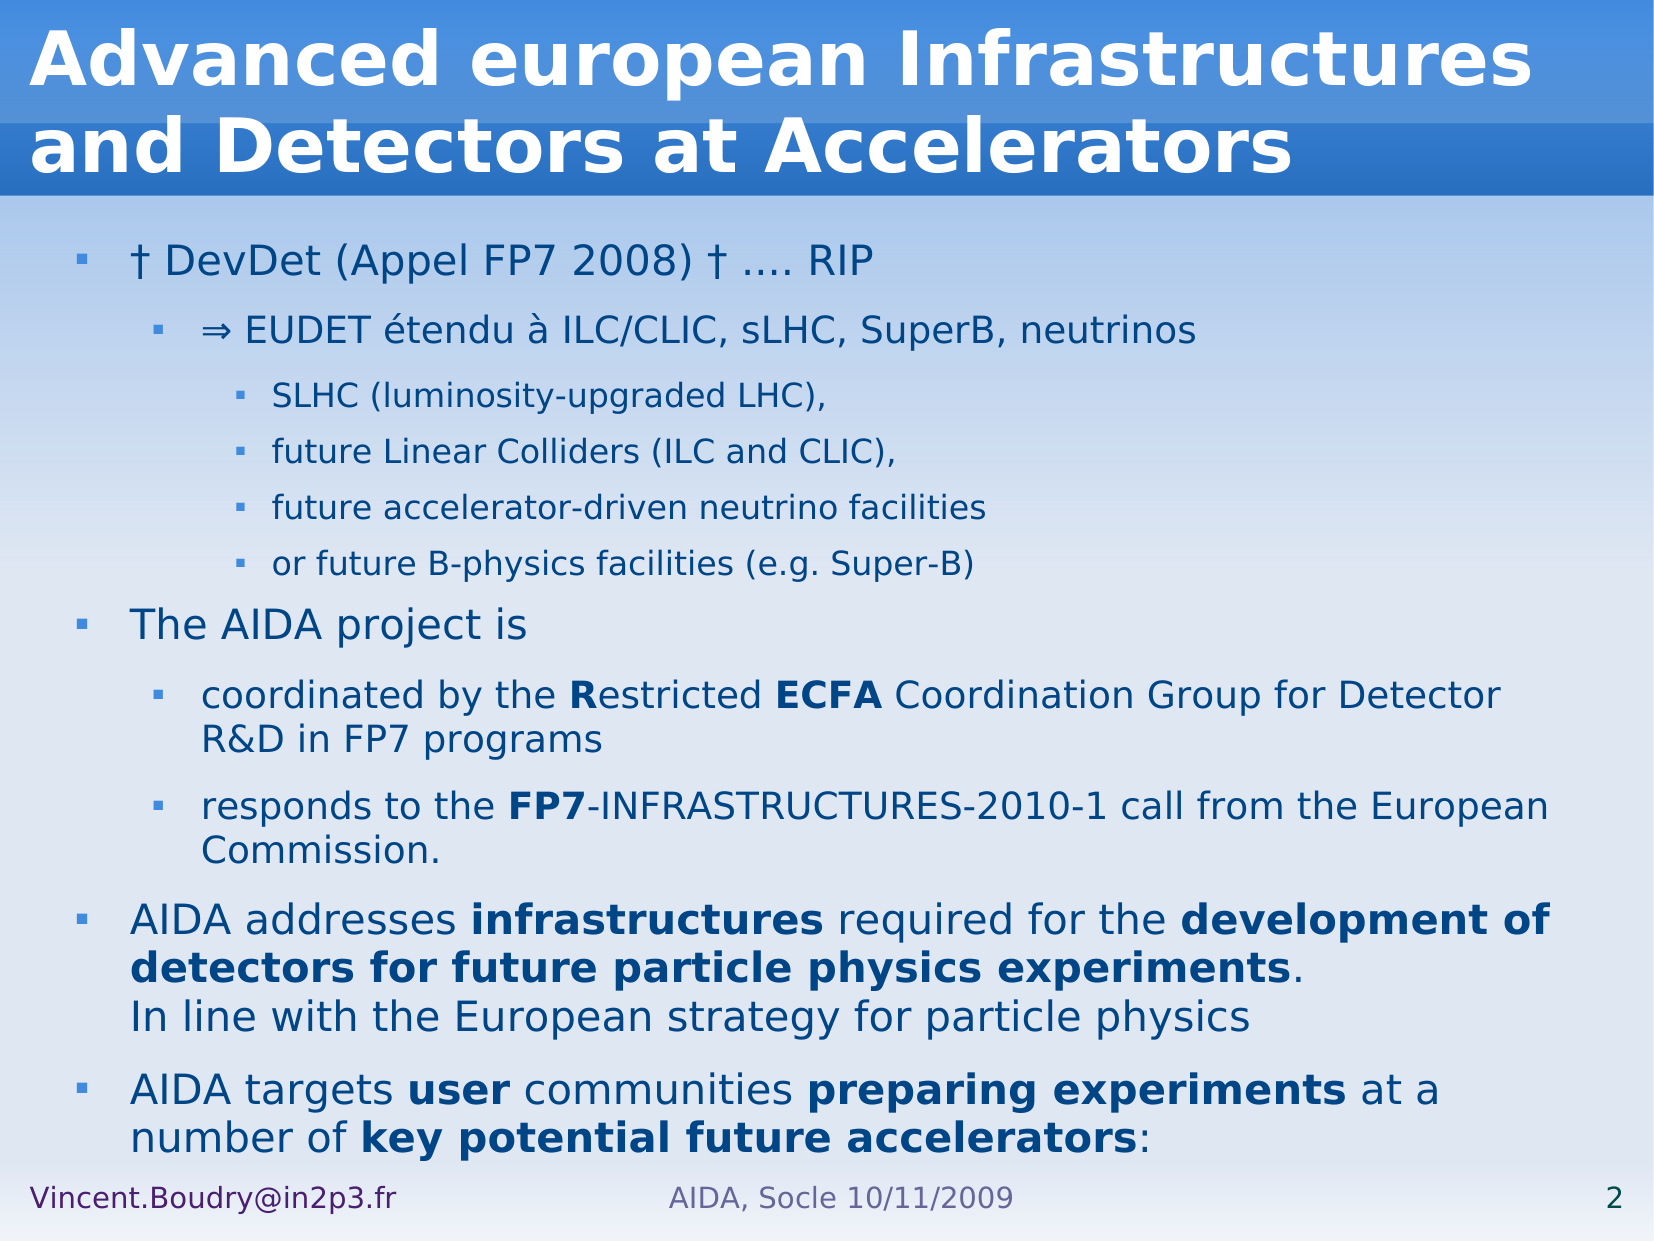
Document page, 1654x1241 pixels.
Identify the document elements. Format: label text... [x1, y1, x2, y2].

picture [0, 0, 1654, 1241]
title Advanced european Infrastructures and Detectors at Accelerators [29, 7, 1654, 200]
list † DevDet (Appel FP7 2008) † .... RIP ⇒ EUDET étendu à ILC/CLIC, sLHC, SuperB, neutrinos SLHC (luminosity-upgraded LHC), future Linear Colliders (ILC and CLIC), future accelerator-driven neutrino facilities or future B-physics facilities (e.g. Super-B) The AIDA project is coordinated by the Restricted ECFA Coordination Group for Detector R&D in FP7 programs responds to the FP7-INFRASTRUCTURES-2010-1 call from the European Commission. AIDA addresses infrastructures required for the development of detectors for future particle physics experiments. In line with the European strategy for particle physics AIDA targets user communities preparing experiments at a number of key potential future accelerators: [59, 236, 1595, 1170]
